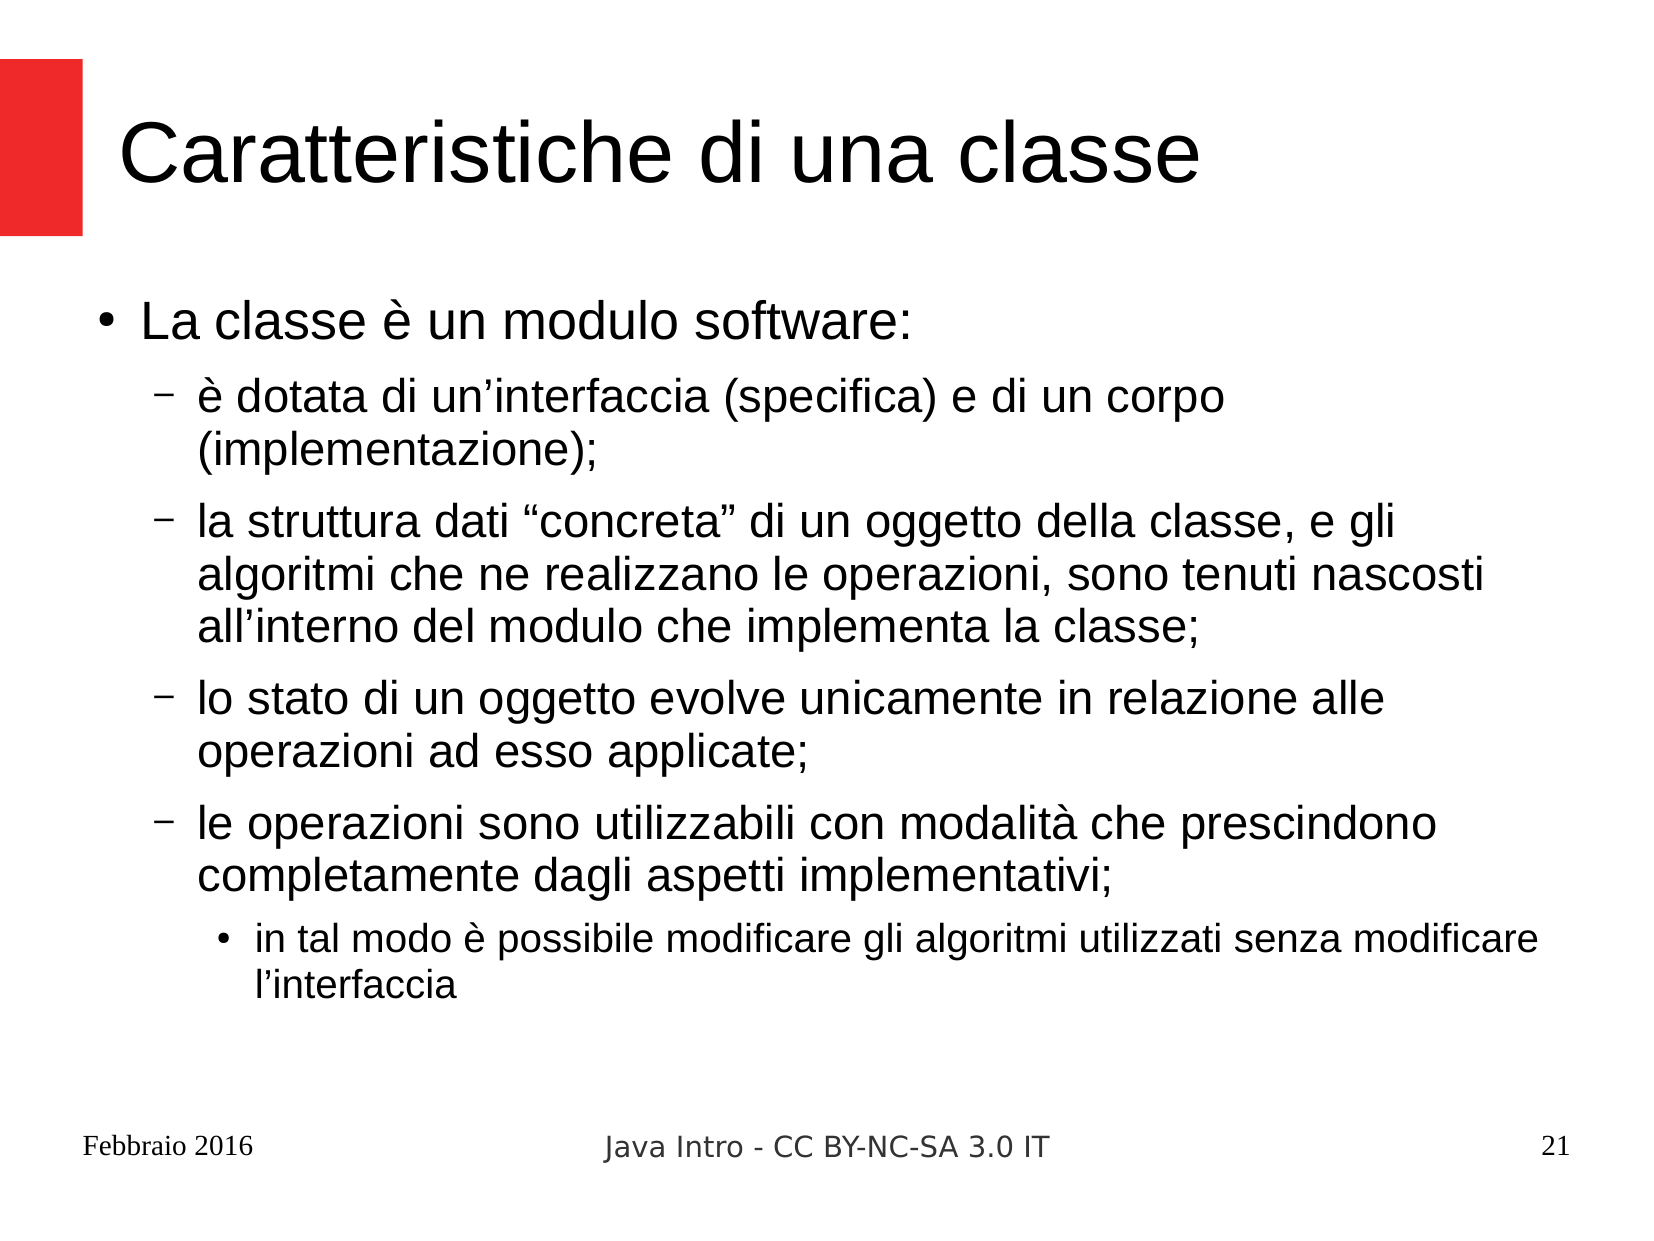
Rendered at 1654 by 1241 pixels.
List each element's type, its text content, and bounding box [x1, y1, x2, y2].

list La classe è un modulo software: è dotata di un’interfaccia (specifica) e di un corpo (implementazione); la struttura dati “concreta” di un oggetto della classe, e gli algoritmi che ne realizzano le operazioni, sono tenuti nascosti all’interno del modulo che implementa la classe; lo stato di un oggetto evolve unicamente in relazione alle operazioni ad esso applicate; le operazioni sono utilizzabili con modalità che prescindono completamente dagli aspetti implementativi; in tal modo è possibile modificare gli algoritmi utilizzati senza modificare l’interfaccia [82, 290, 1571, 1010]
title Caratteristiche di una classe [118, 49, 1607, 257]
